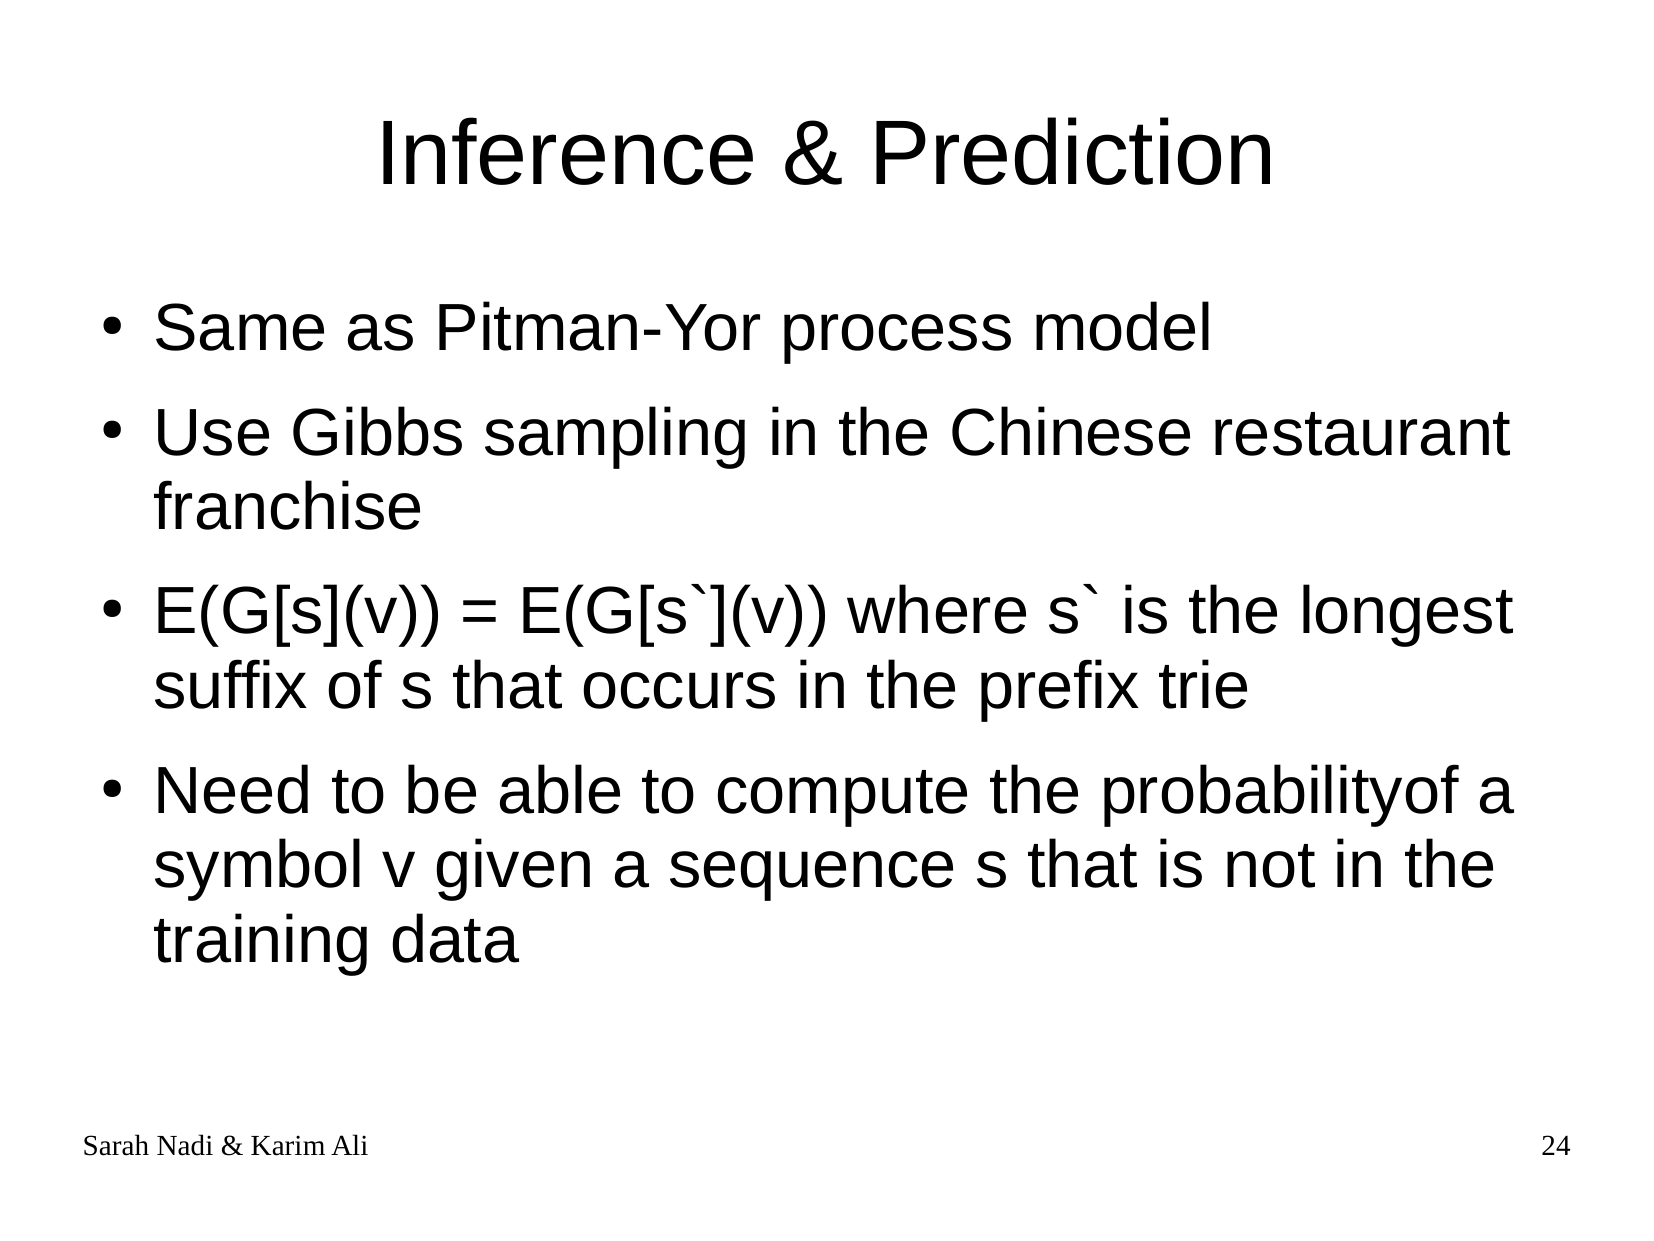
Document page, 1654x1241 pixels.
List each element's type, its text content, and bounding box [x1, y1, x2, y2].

list Same as Pitman-Yor process model Use Gibbs sampling in the Chinese restaurant franchise E(G[s](v)) = E(G[s`](v)) where s` is the longest suffix of s that occurs in the prefix trie Need to be able to compute the probabilityof a symbol v given a sequence s that is not in the training data [82, 290, 1571, 1109]
title Inference & Prediction [82, 49, 1571, 257]
